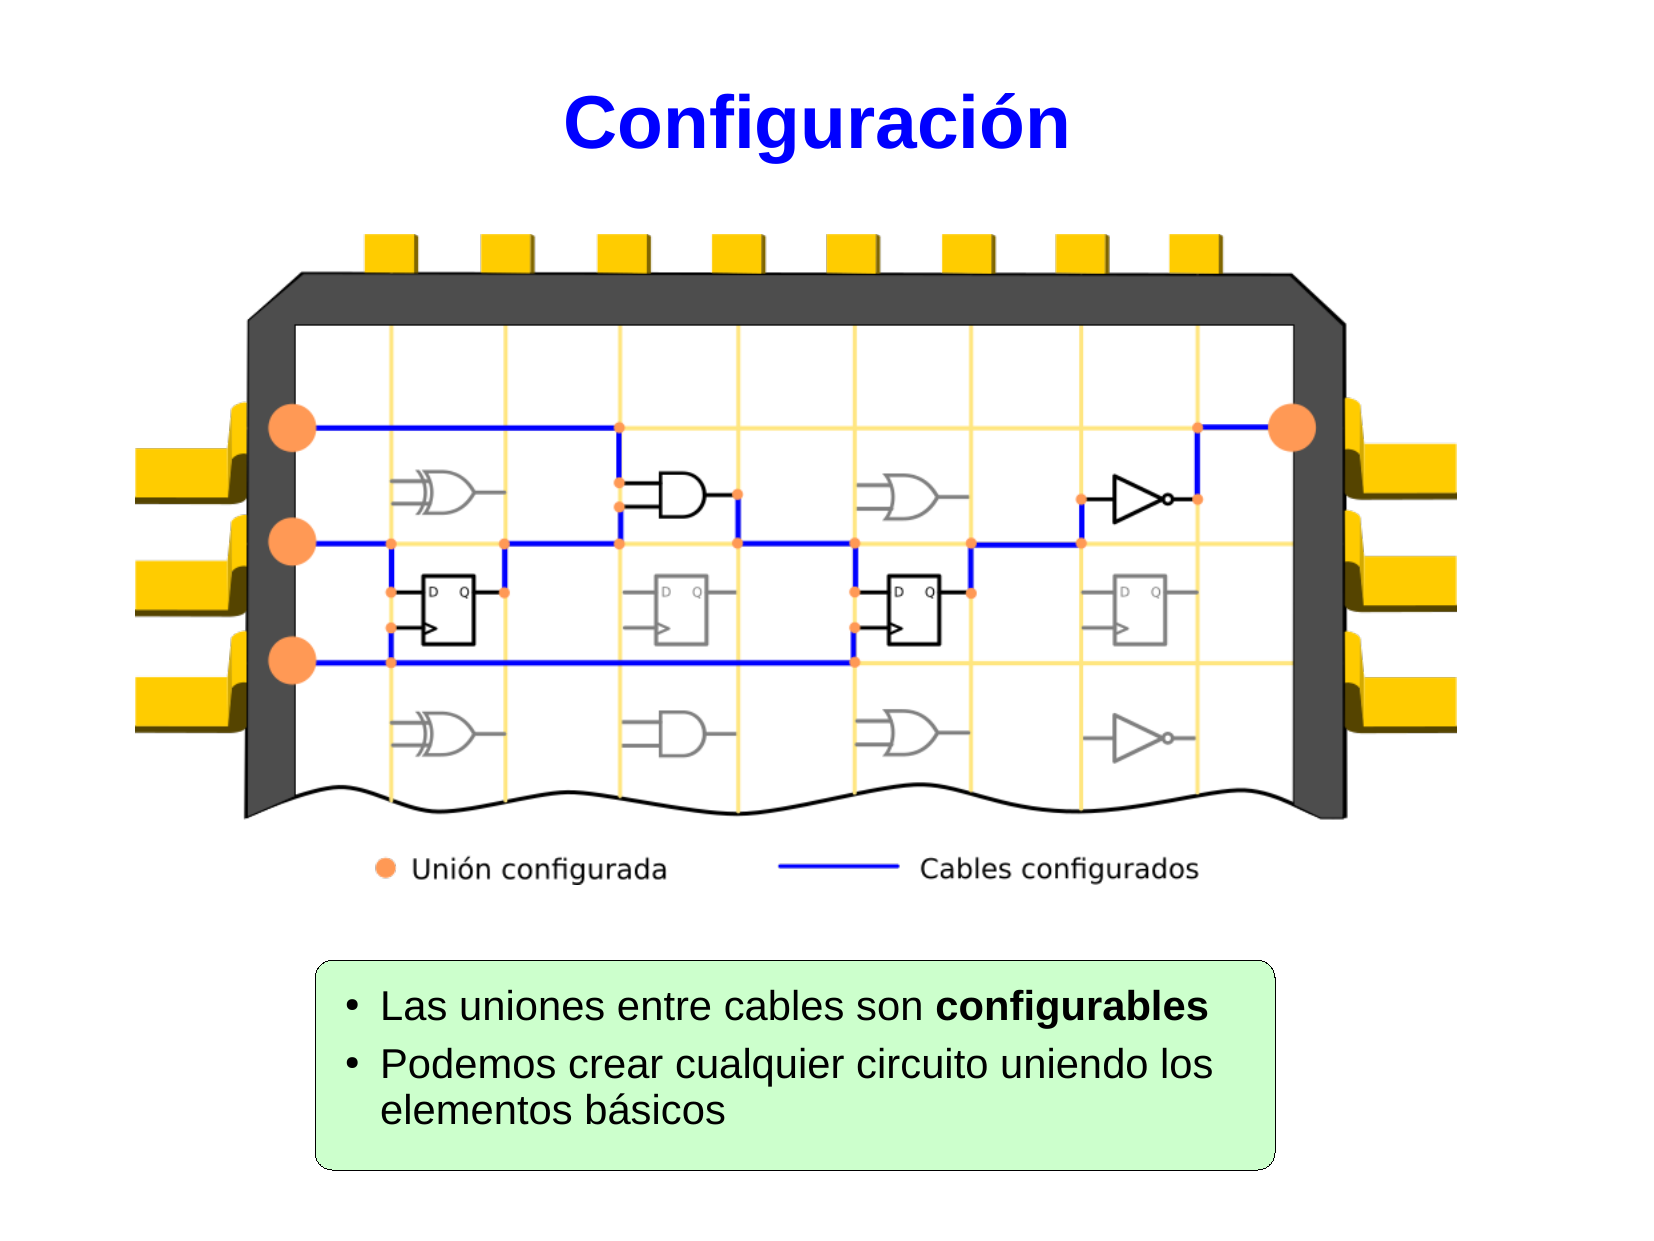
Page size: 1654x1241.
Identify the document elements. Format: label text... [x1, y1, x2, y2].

text_box [315, 960, 1276, 1171]
text_box Configuración [90, 73, 1546, 211]
picture [135, 234, 1457, 886]
text_box Las uniones entre cables son configurables Podemos crear cualquier circuito uniendo los elementos básicos [330, 975, 1231, 1156]
